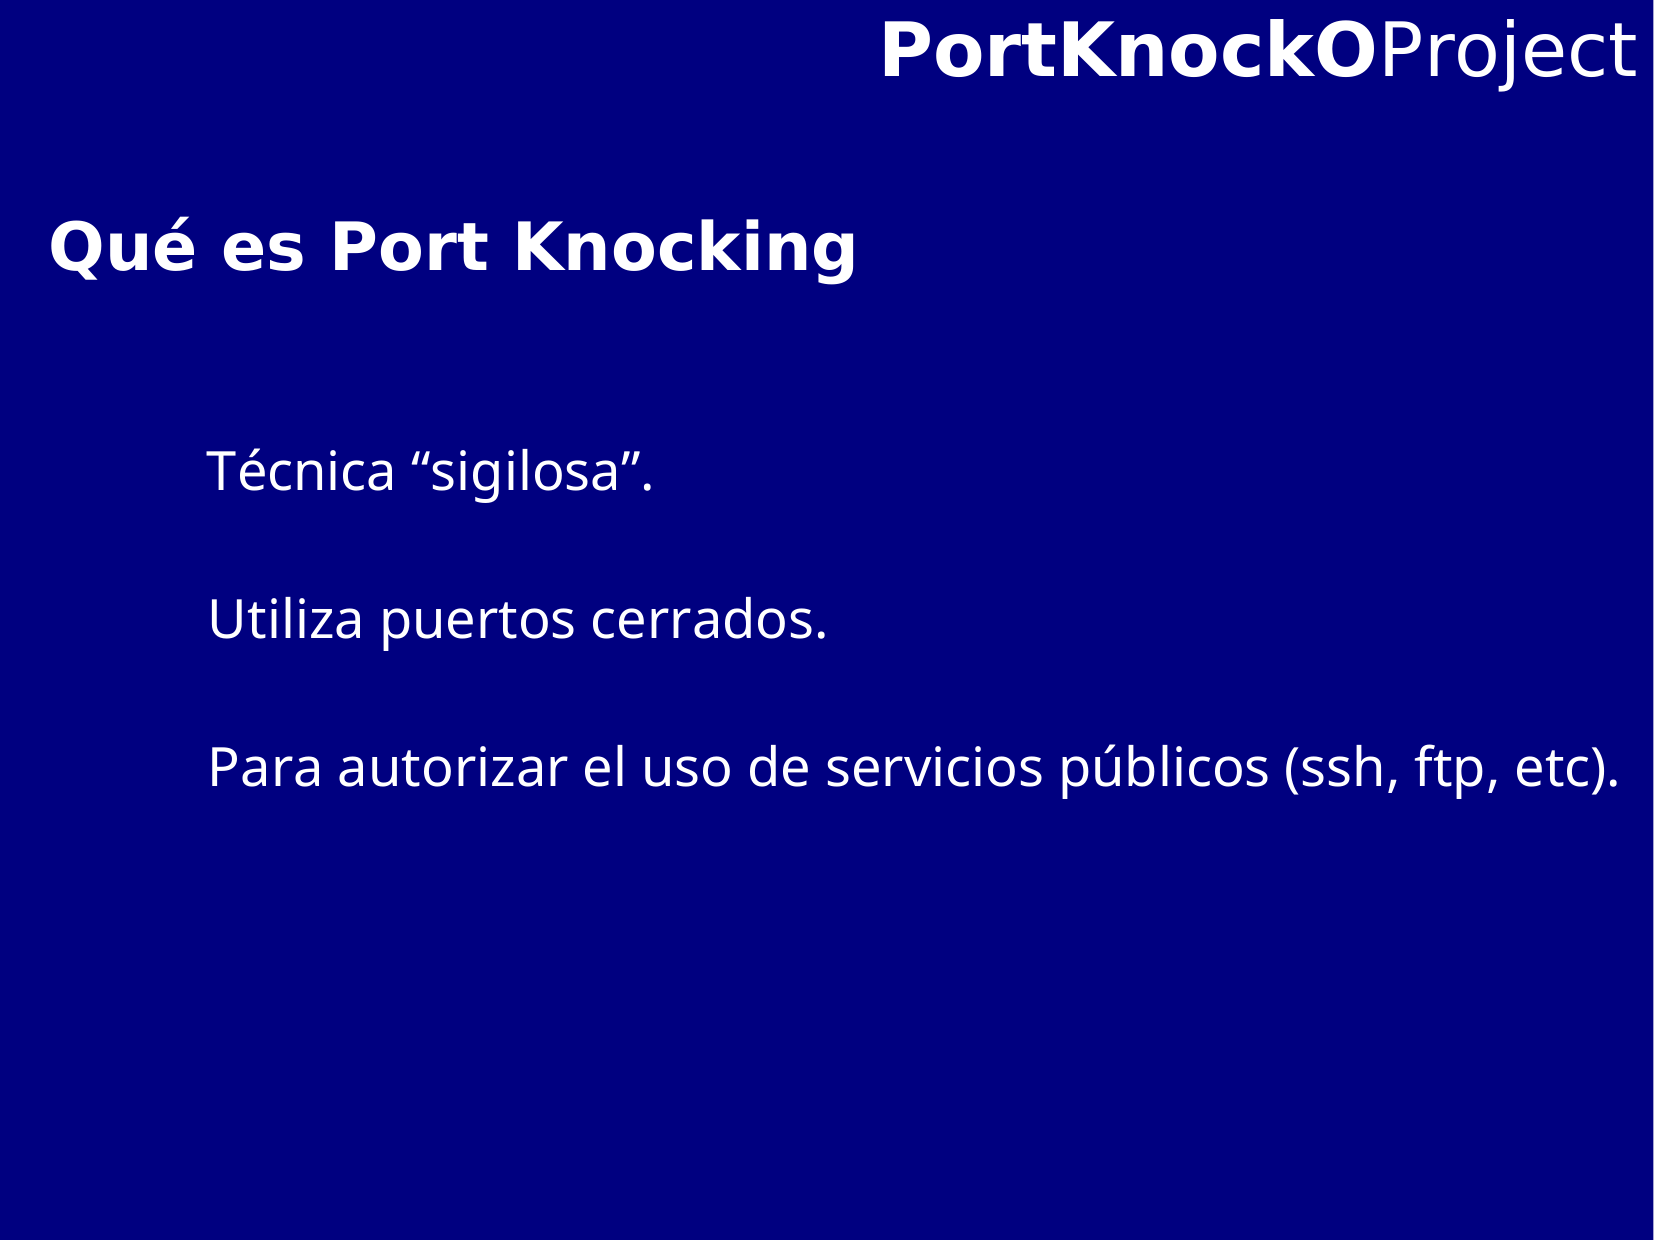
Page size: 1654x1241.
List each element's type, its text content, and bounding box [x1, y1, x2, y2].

text_box PortKnockOProject [863, 0, 1640, 103]
text_box Técnica “sigilosa”. Utiliza puertos cerrados. Para autorizar el uso de servicios públicos (ssh, ftp, etc). [179, 425, 1601, 833]
text_box Qué es Port Knocking [33, 201, 874, 294]
